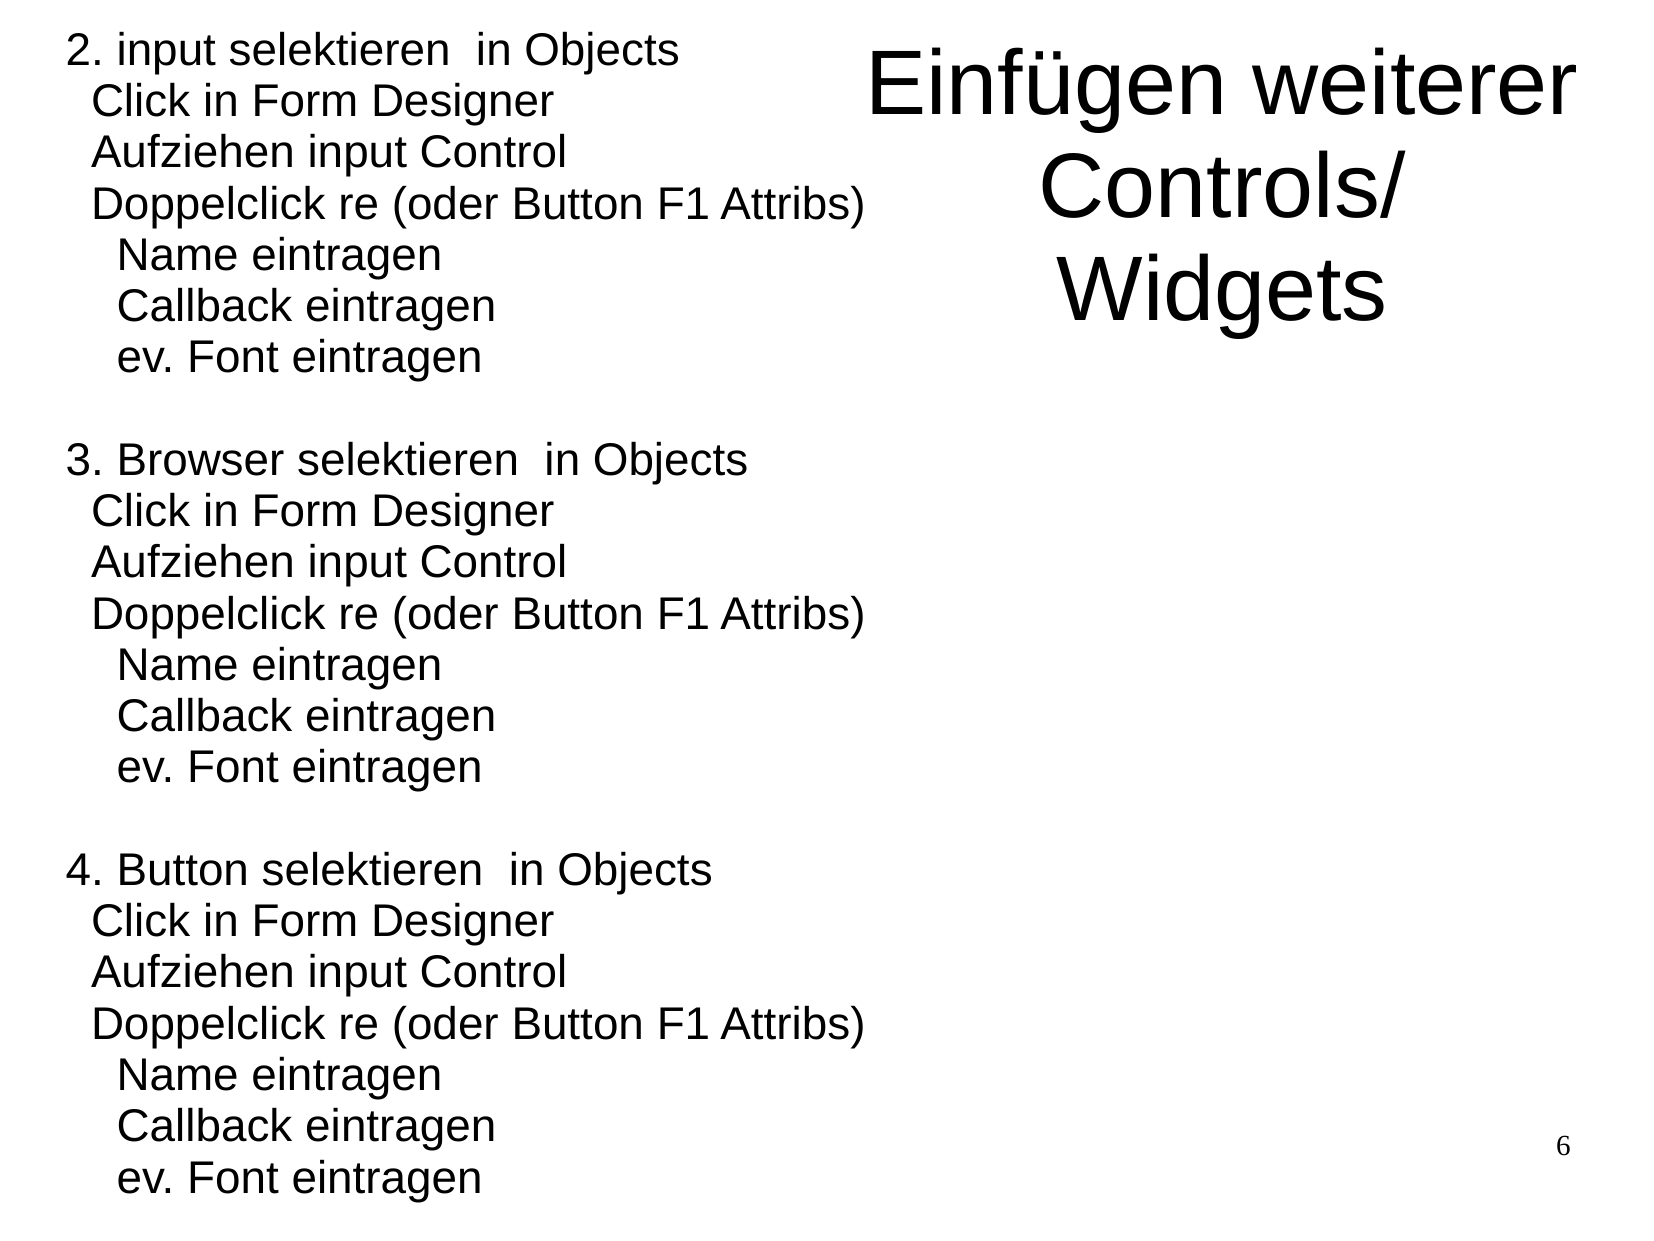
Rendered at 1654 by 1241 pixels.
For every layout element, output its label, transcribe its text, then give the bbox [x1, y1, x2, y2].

title Einfügen weiterer Controls/ Widgets [1149, 31, 1625, 341]
text_box 2. input selektieren in Objects Click in Form Designer Aufziehen input Control Doppelclick re (oder Button F1 Attribs) Name eintragen Callback eintragen ev. Font eintragen 3. Browser selektieren in Objects Click in Form Designer Aufziehen input Control Doppelclick re (oder Button F1 Attribs) Name eintragen Callback eintragen ev. Font eintragen 4. Button selektieren in Objects Click in Form Designer Aufziehen input Control Doppelclick re (oder Button F1 Attribs) Name eintragen Callback eintragen ev. Font eintragen [50, 16, 1149, 1241]
